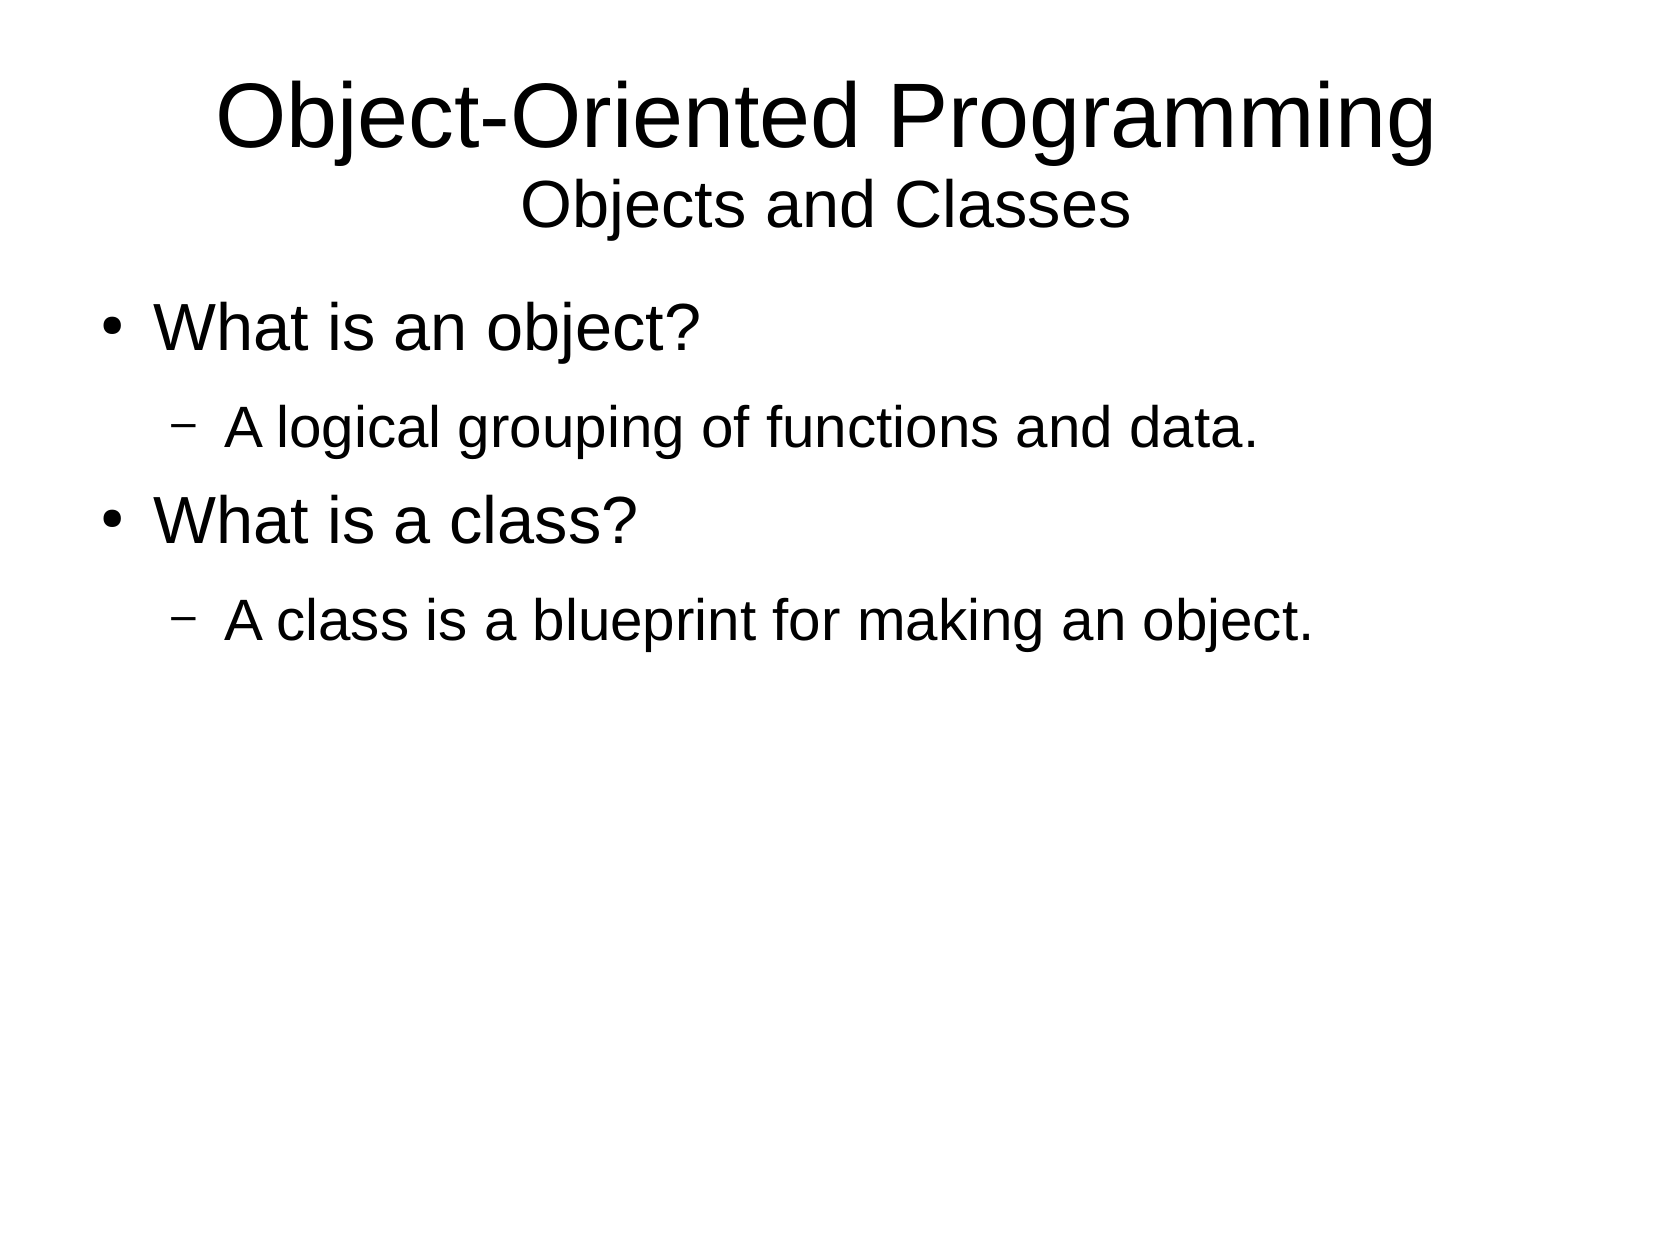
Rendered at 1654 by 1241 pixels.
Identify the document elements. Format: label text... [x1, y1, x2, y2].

list What is an object? A logical grouping of functions and data. What is a class? A class is a blueprint for making an object. [82, 290, 1571, 1010]
title Object-Oriented Programming Objects and Classes [82, 49, 1571, 257]
